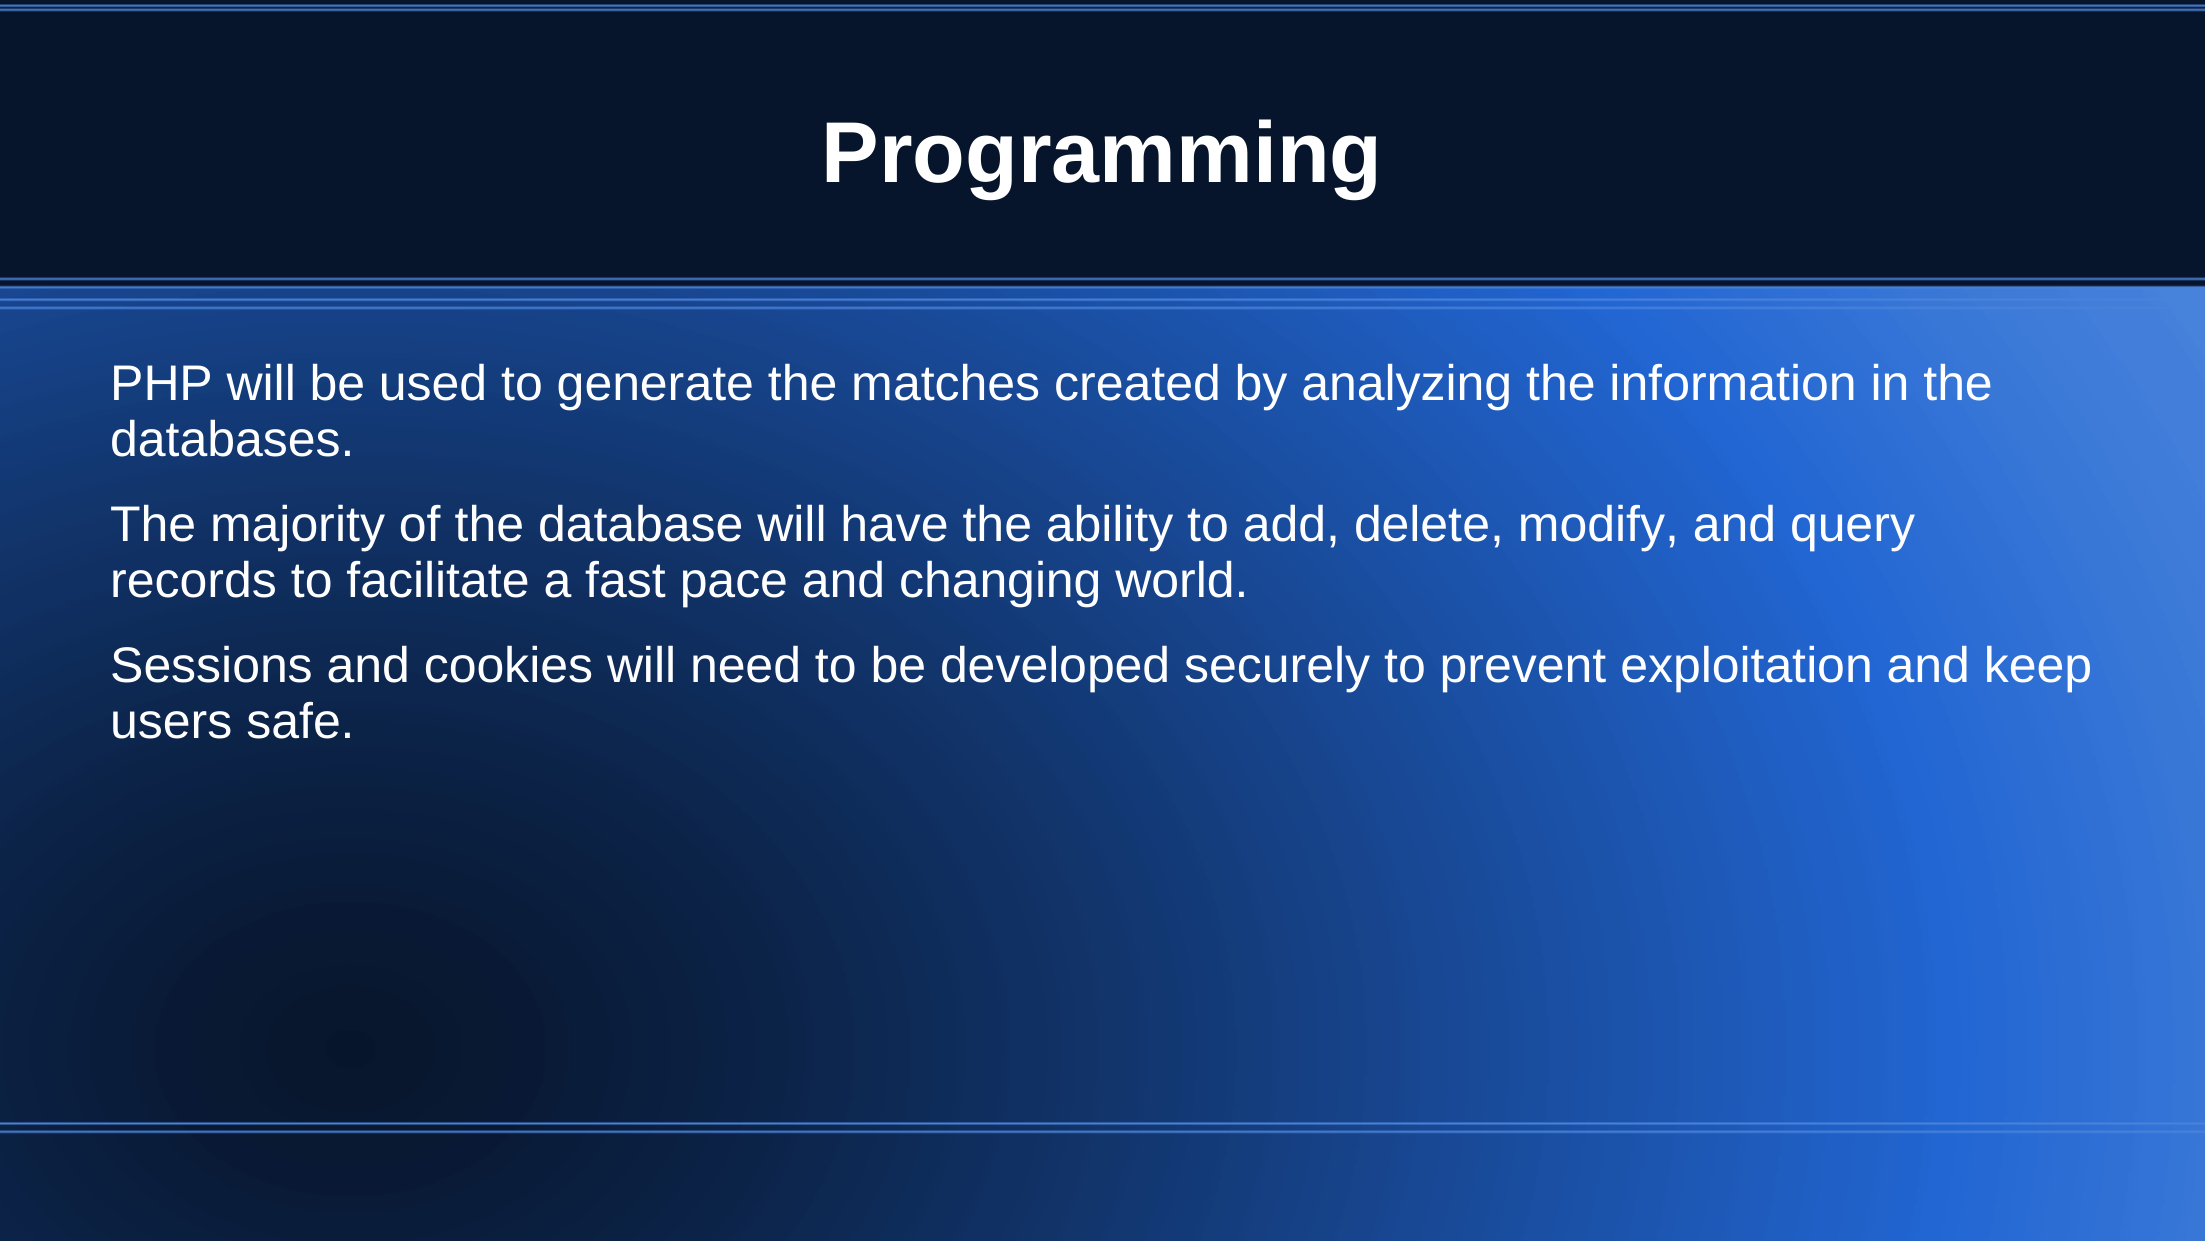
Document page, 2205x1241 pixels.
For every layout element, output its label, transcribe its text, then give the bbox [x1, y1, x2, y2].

title Programming [110, 49, 2095, 257]
list PHP will be used to generate the matches created by analyzing the information in the databases. The majority of the database will have the ability to add, delete, modify, and query records to facilitate a fast pace and changing world. Sessions and cookies will need to be developed securely to prevent exploitation and keep users safe. [110, 355, 2095, 1241]
picture [0, 0, 2205, 1241]
